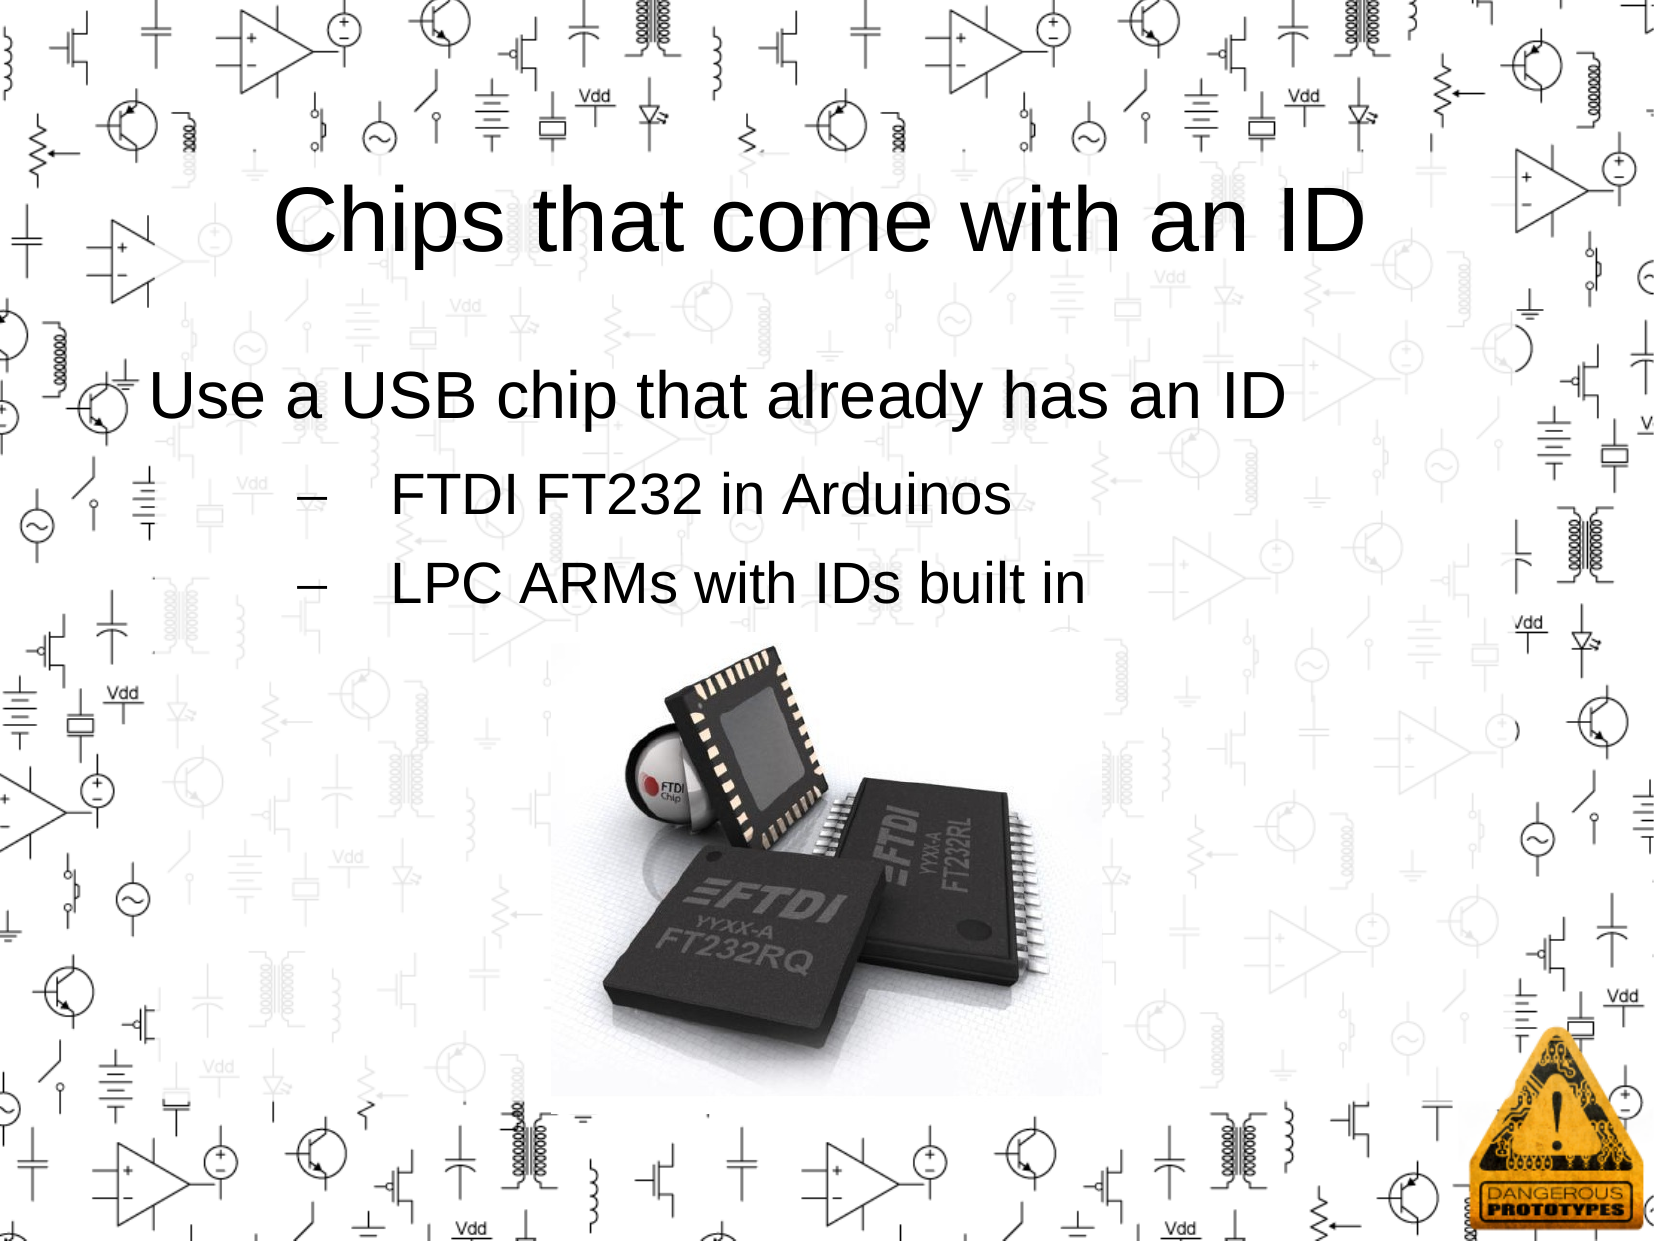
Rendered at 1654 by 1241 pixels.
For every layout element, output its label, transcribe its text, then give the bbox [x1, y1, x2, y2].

text_box Use a USB chip that already has an ID FTDI FT232 in Arduinos LPC ARMs with IDs built in [147, 354, 1506, 1053]
picture [0, 0, 1654, 1241]
text_box Chips that come with an ID [135, 125, 1506, 318]
